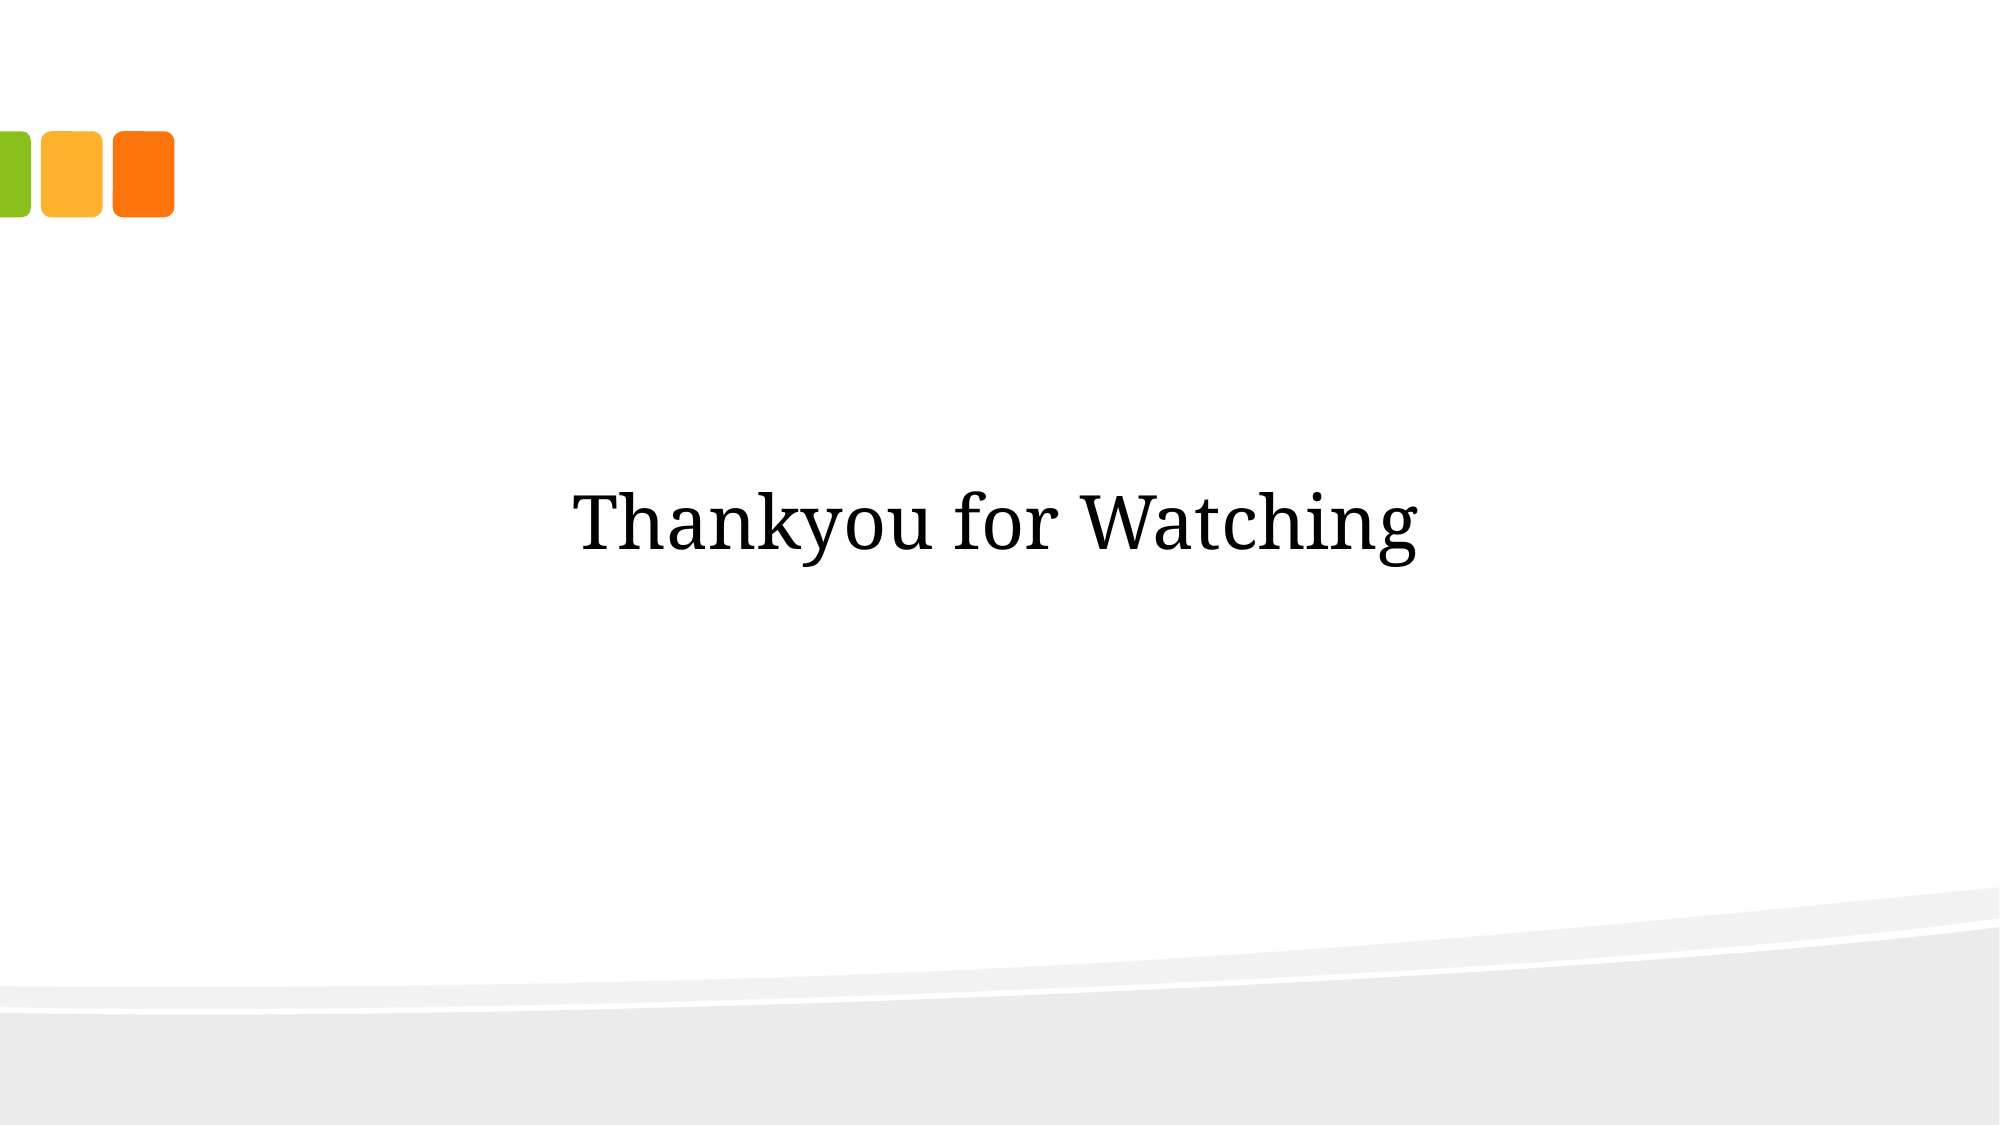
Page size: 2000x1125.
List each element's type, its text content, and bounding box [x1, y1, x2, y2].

title Thankyou for Watching [196, 149, 1796, 575]
